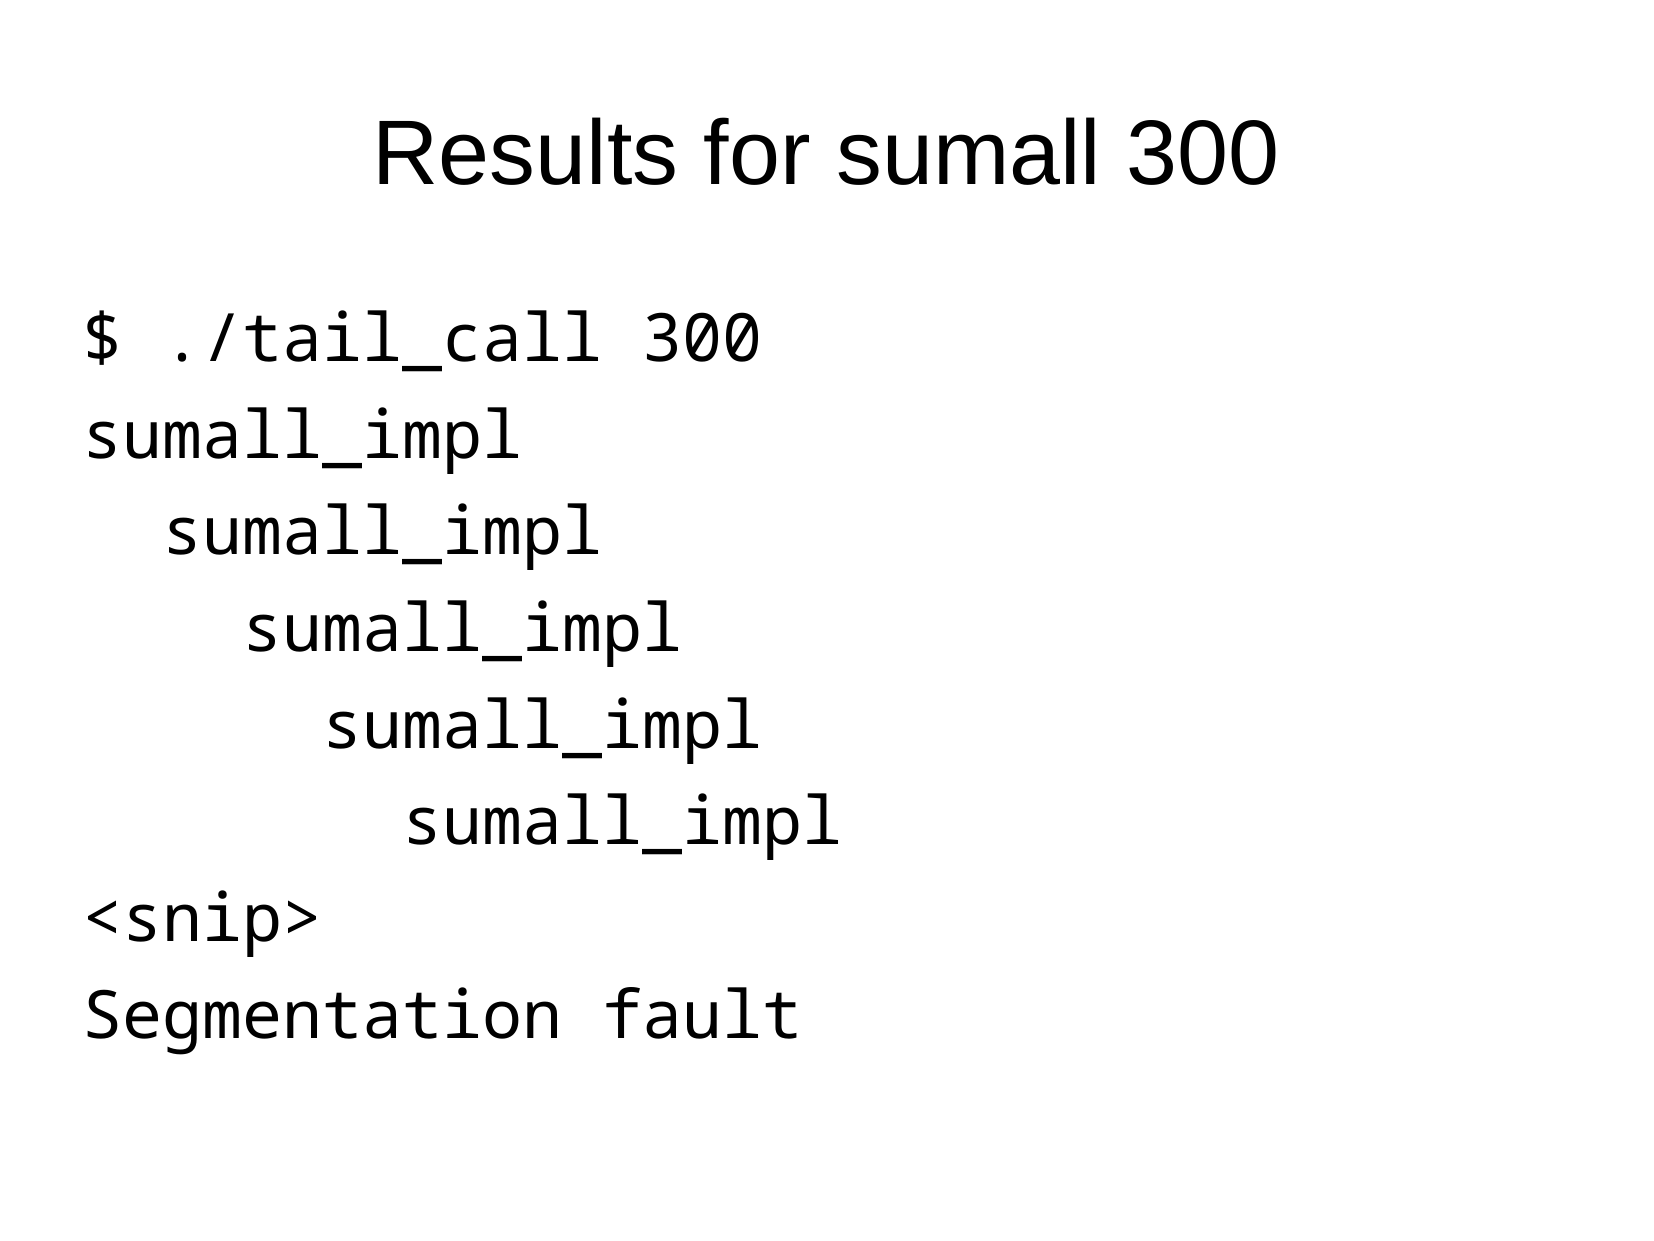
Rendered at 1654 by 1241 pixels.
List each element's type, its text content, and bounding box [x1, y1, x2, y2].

title Results for sumall 300 [82, 49, 1571, 257]
list $ ./tail_call 300 sumall_impl sumall_impl sumall_impl sumall_impl sumall_impl <snip> Segmentation fault [82, 290, 1654, 1109]
